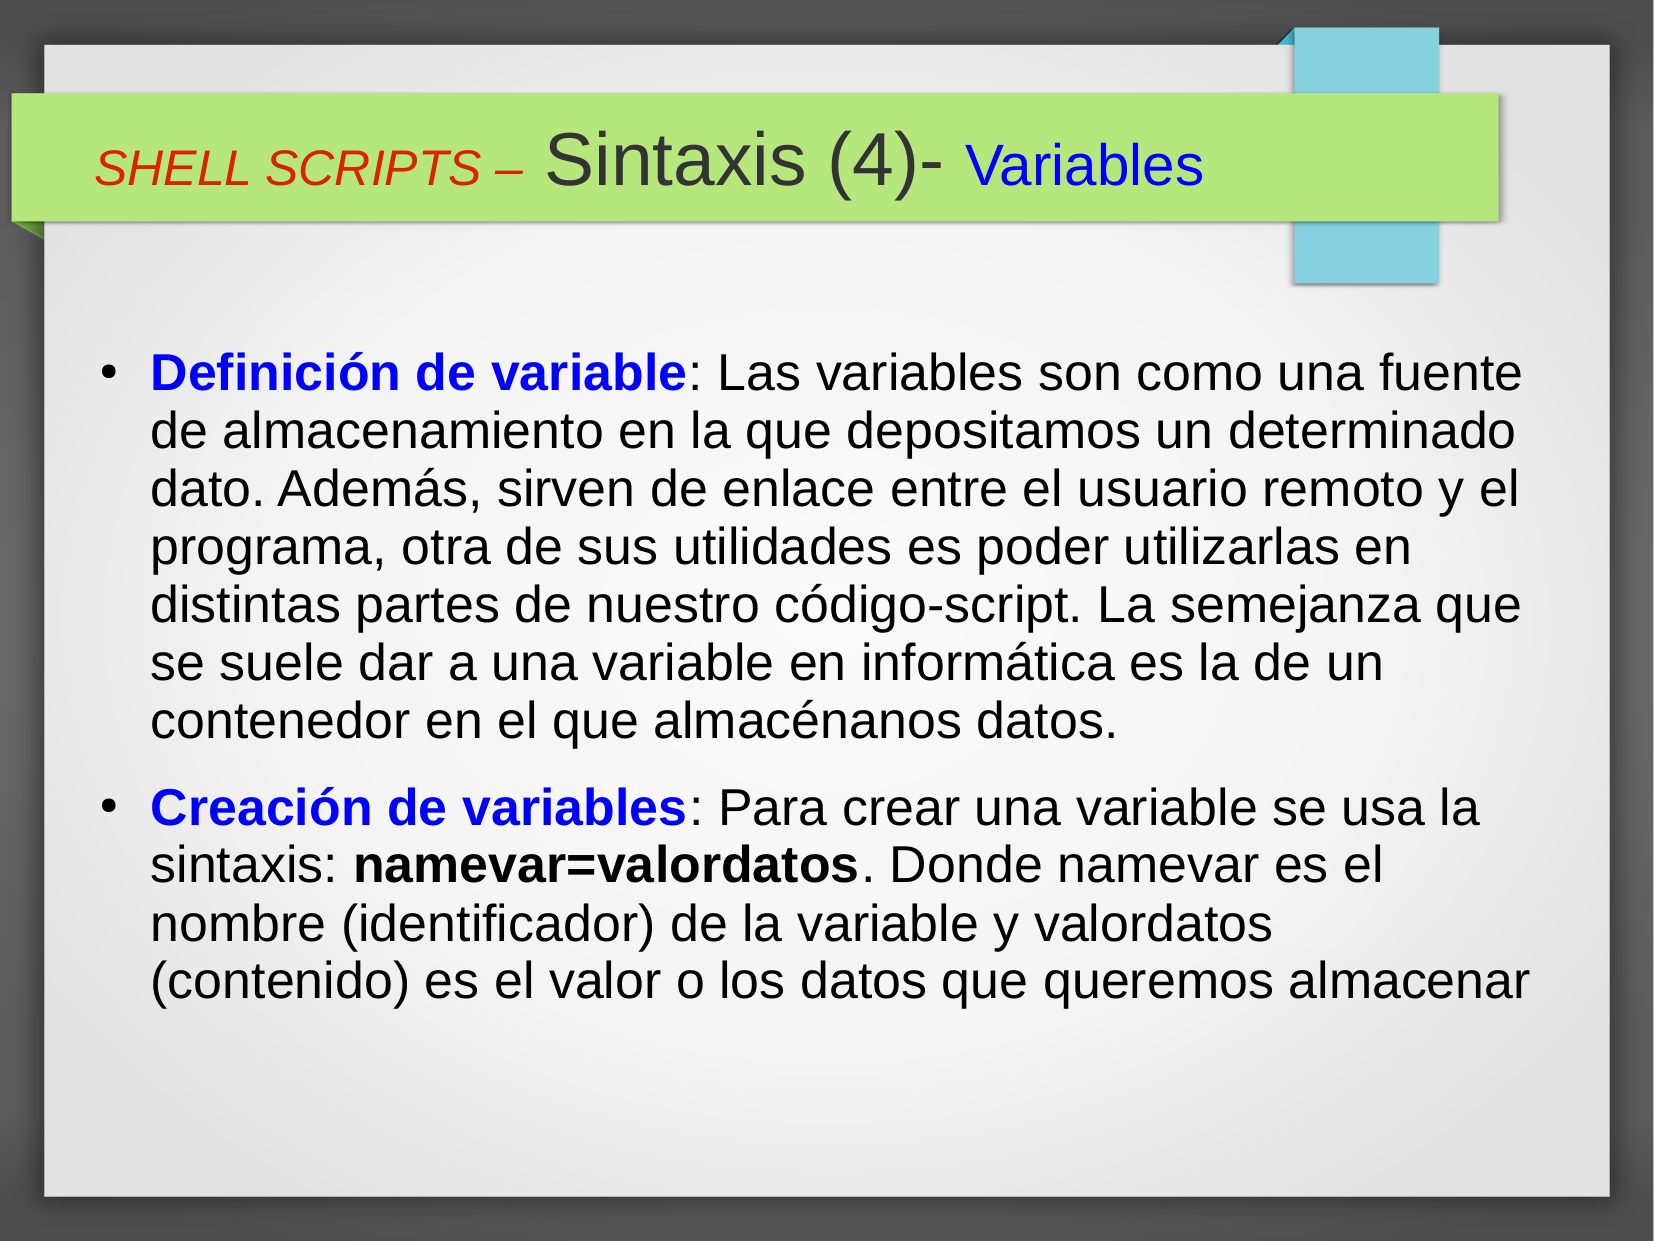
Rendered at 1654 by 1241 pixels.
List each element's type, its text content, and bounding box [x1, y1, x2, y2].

picture [0, 0, 1654, 1241]
list Definición de variable: Las variables son como una fuente de almacenamiento en la que depositamos un determinado dato. Además, sirven de enlace entre el usuario remoto y el programa, otra de sus utilidades es poder utilizarlas en distintas partes de nuestro código-script. La semejanza que se suele dar a una variable en informática es la de un contenedor en el que almacénanos datos. Creación de variables: Para crear una variable se usa la sintaxis: namevar=valordatos. Donde namevar es el nombre (identificador) de la variable y valordatos (contenido) es el valor o los datos que queremos almacenar [82, 343, 1538, 1063]
title SHELL SCRIPTS – Sintaxis (4)- Variables [70, 106, 1229, 213]
